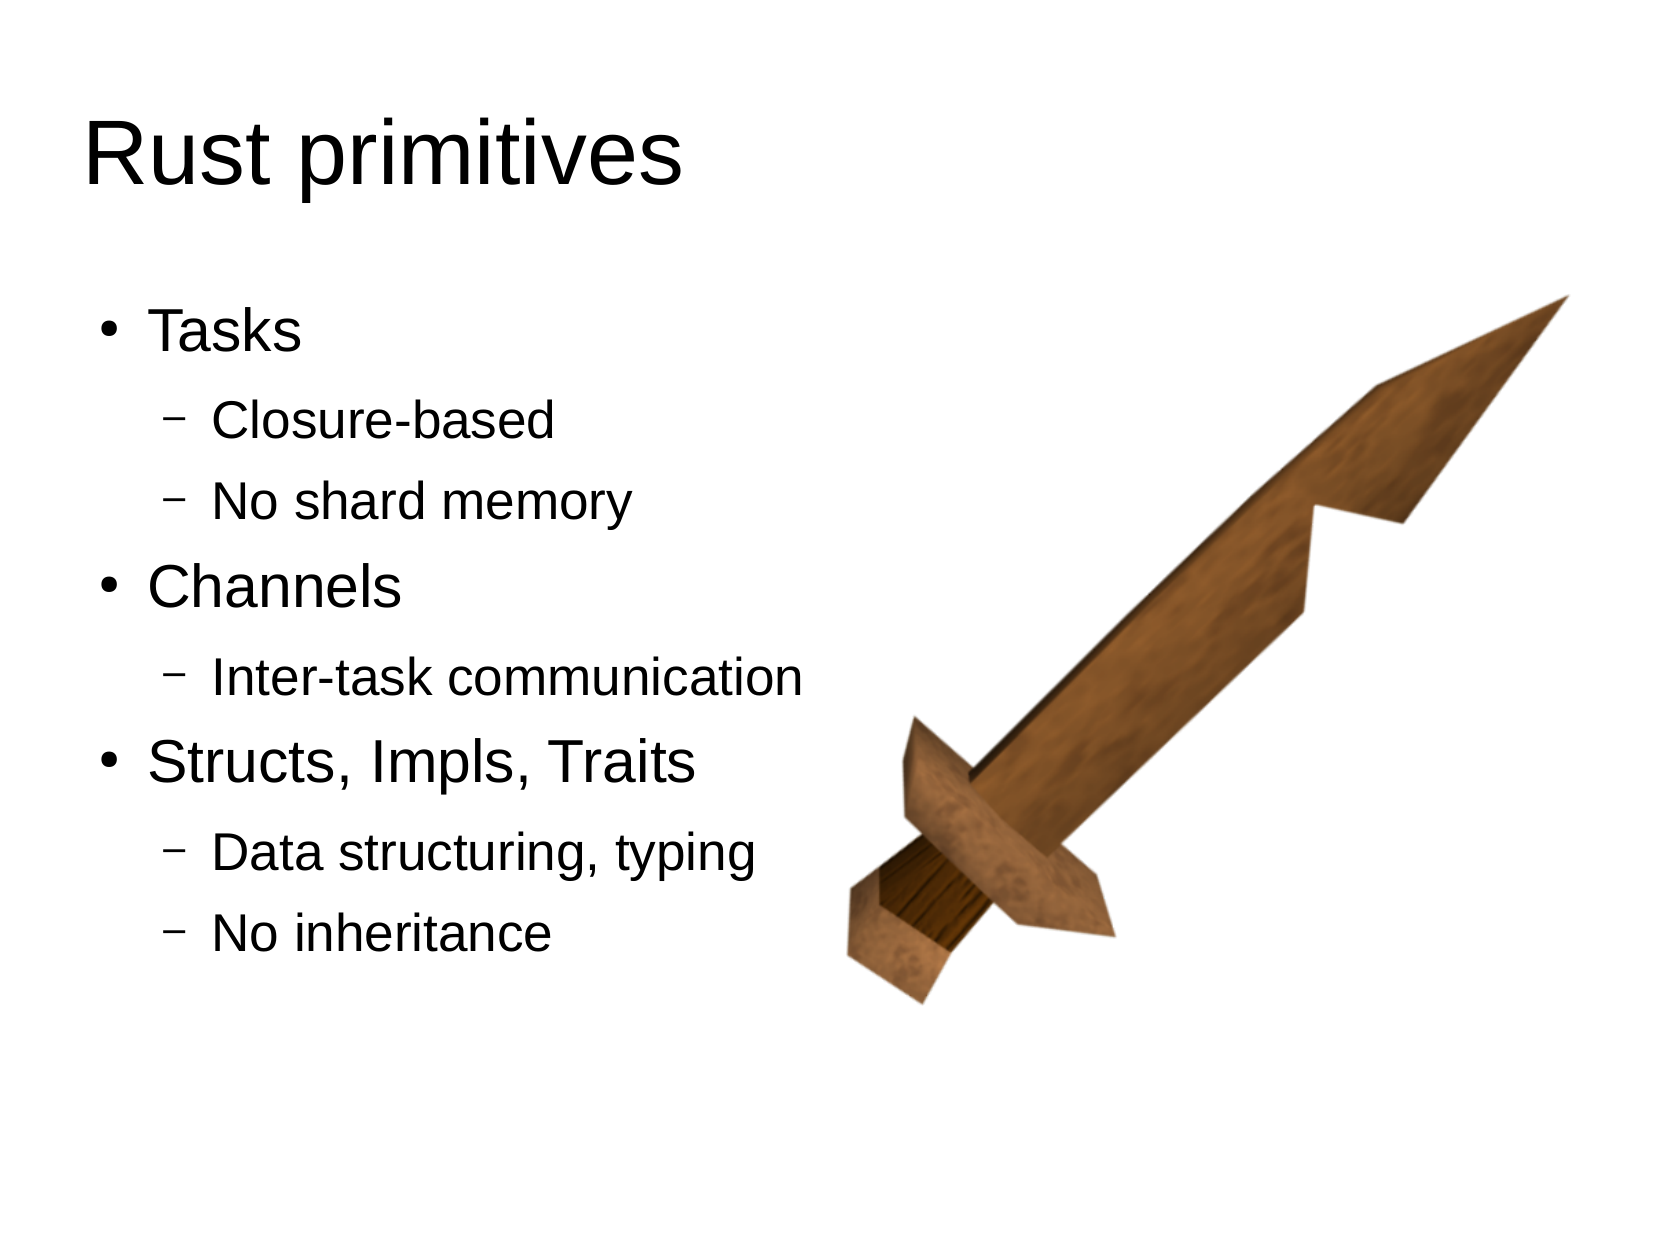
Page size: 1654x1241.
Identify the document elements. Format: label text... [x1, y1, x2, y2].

list Tasks Closure-based No shard memory Channels Inter-task communication Structs, Impls, Traits Data structuring, typing No inheritance [82, 296, 809, 1016]
title Rust primitives [82, 49, 1571, 257]
picture [845, 293, 1572, 1006]
